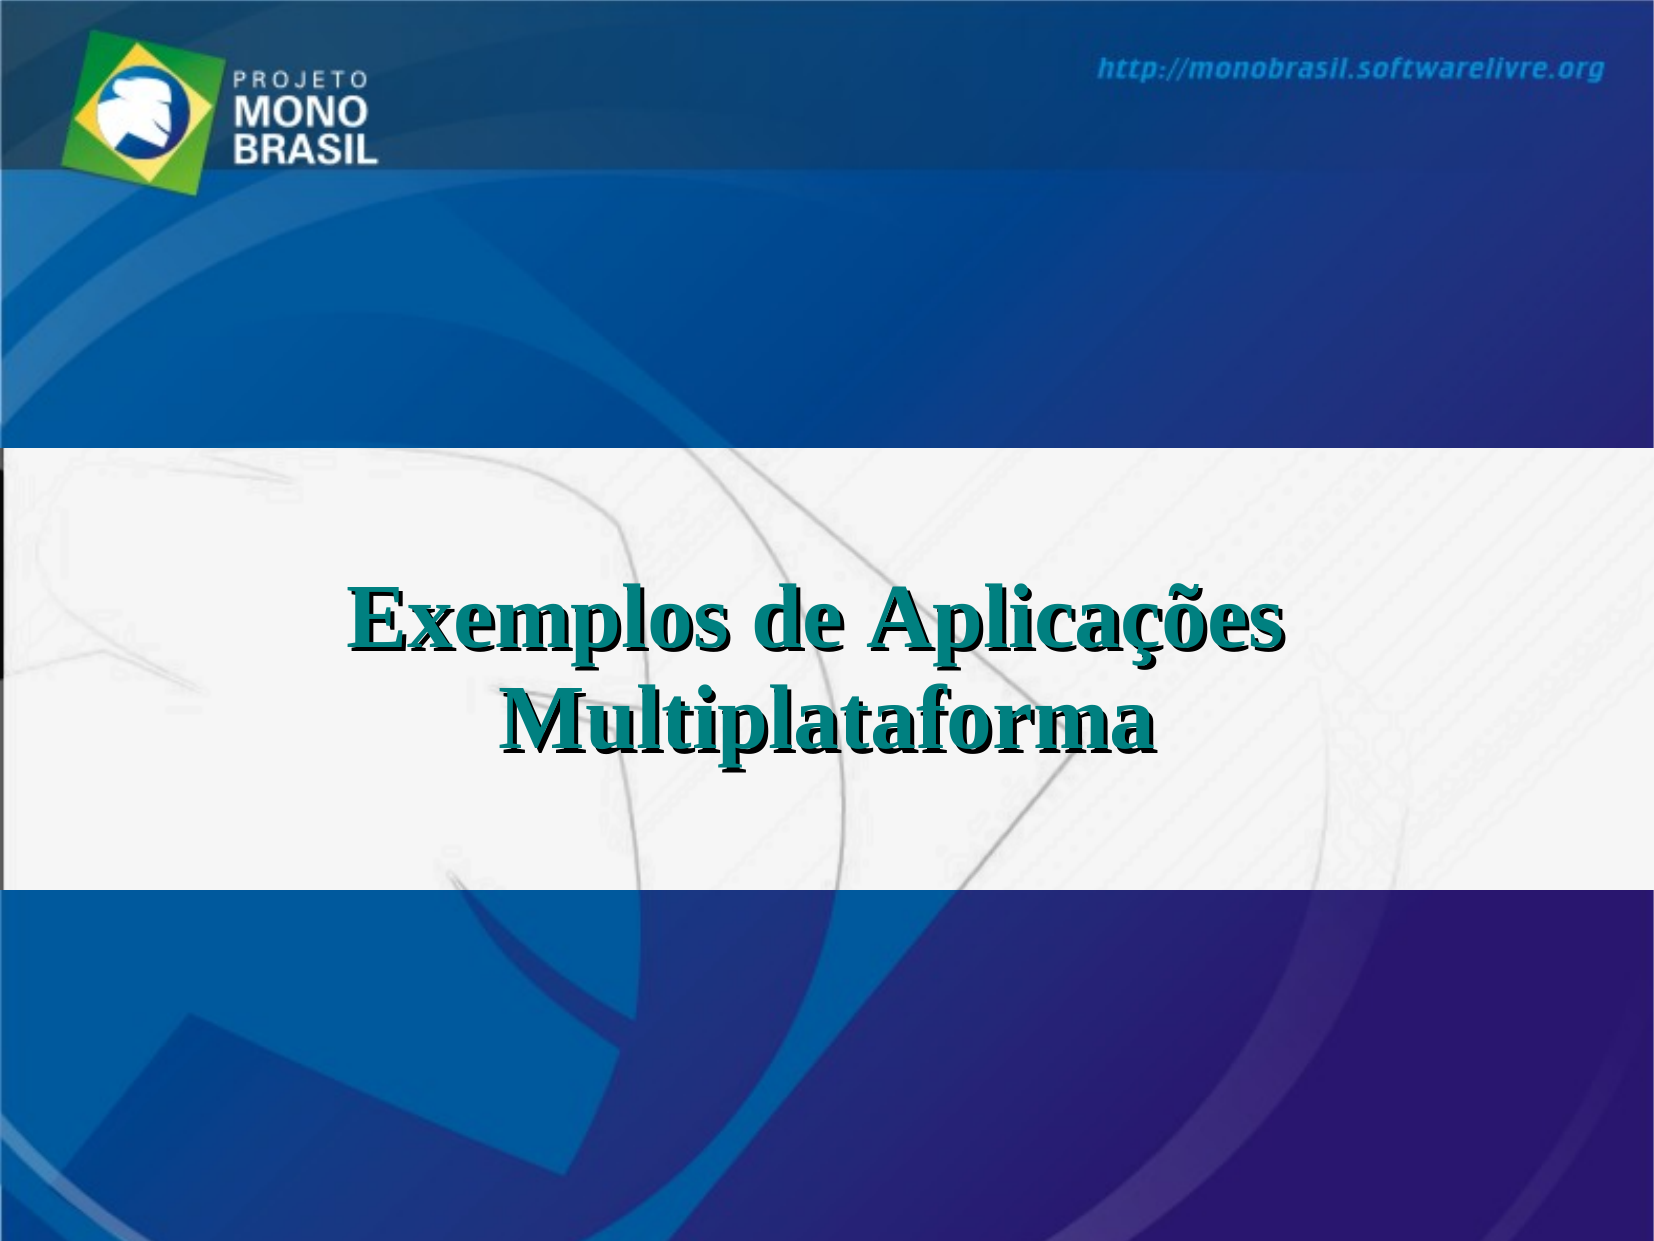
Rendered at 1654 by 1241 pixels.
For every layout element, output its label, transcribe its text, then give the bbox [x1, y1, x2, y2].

picture [0, 0, 1654, 1241]
title Exemplos de Aplicações Multiplataforma [121, 547, 1534, 787]
